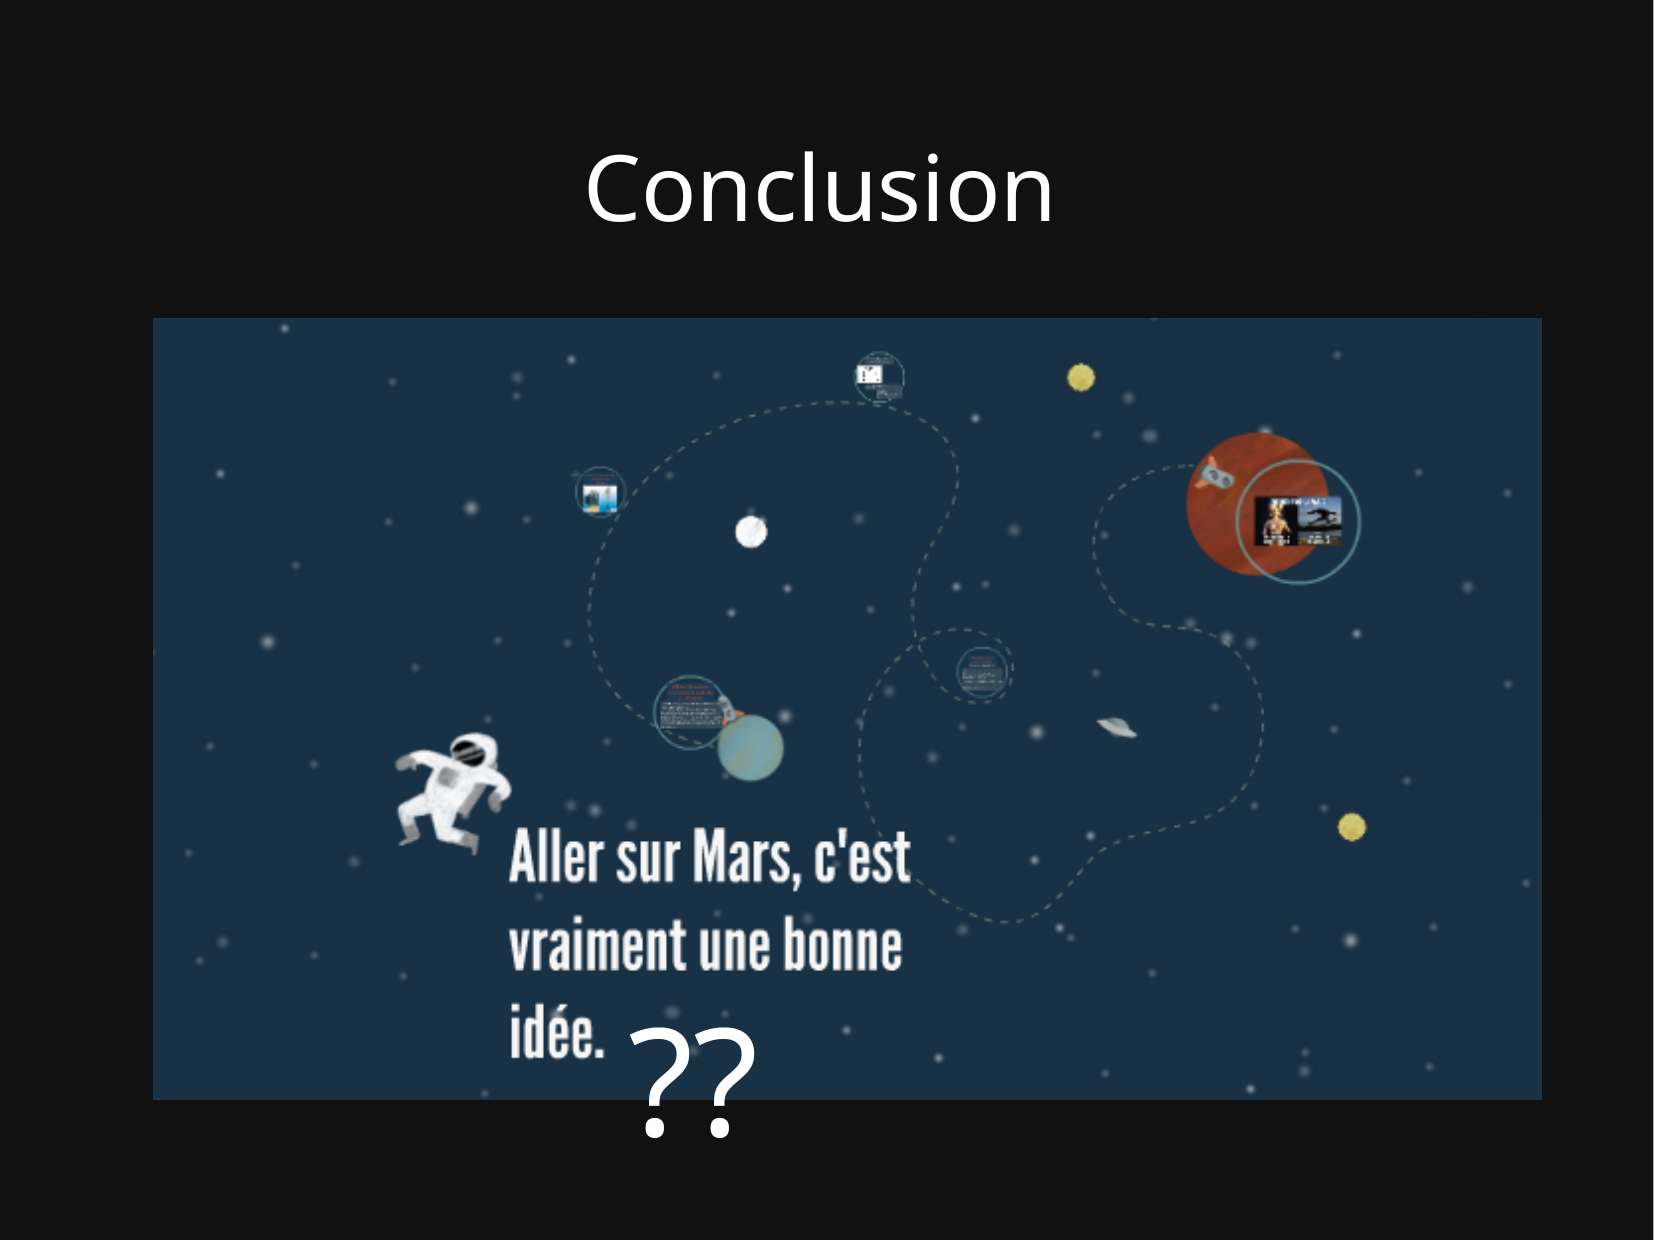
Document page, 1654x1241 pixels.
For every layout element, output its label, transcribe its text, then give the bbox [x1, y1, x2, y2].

title Conclusion [70, 82, 1559, 290]
text_box ?? [614, 968, 815, 1123]
picture [153, 318, 1542, 1100]
